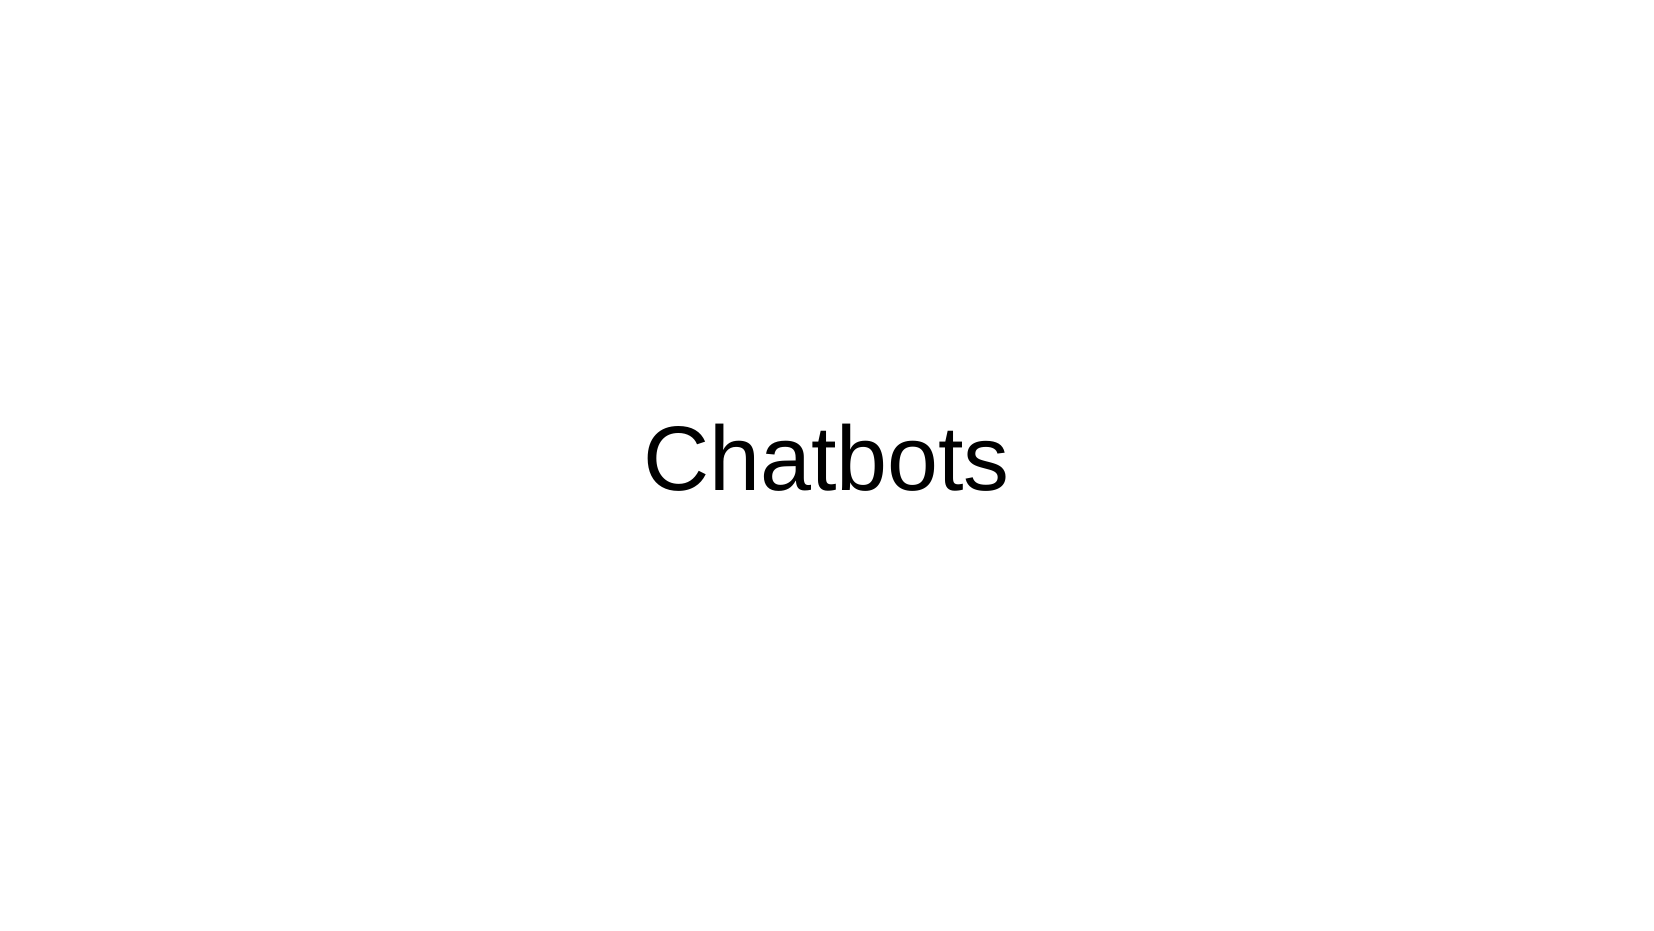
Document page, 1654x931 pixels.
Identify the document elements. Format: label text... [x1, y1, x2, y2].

title Chatbots [82, 376, 1571, 532]
